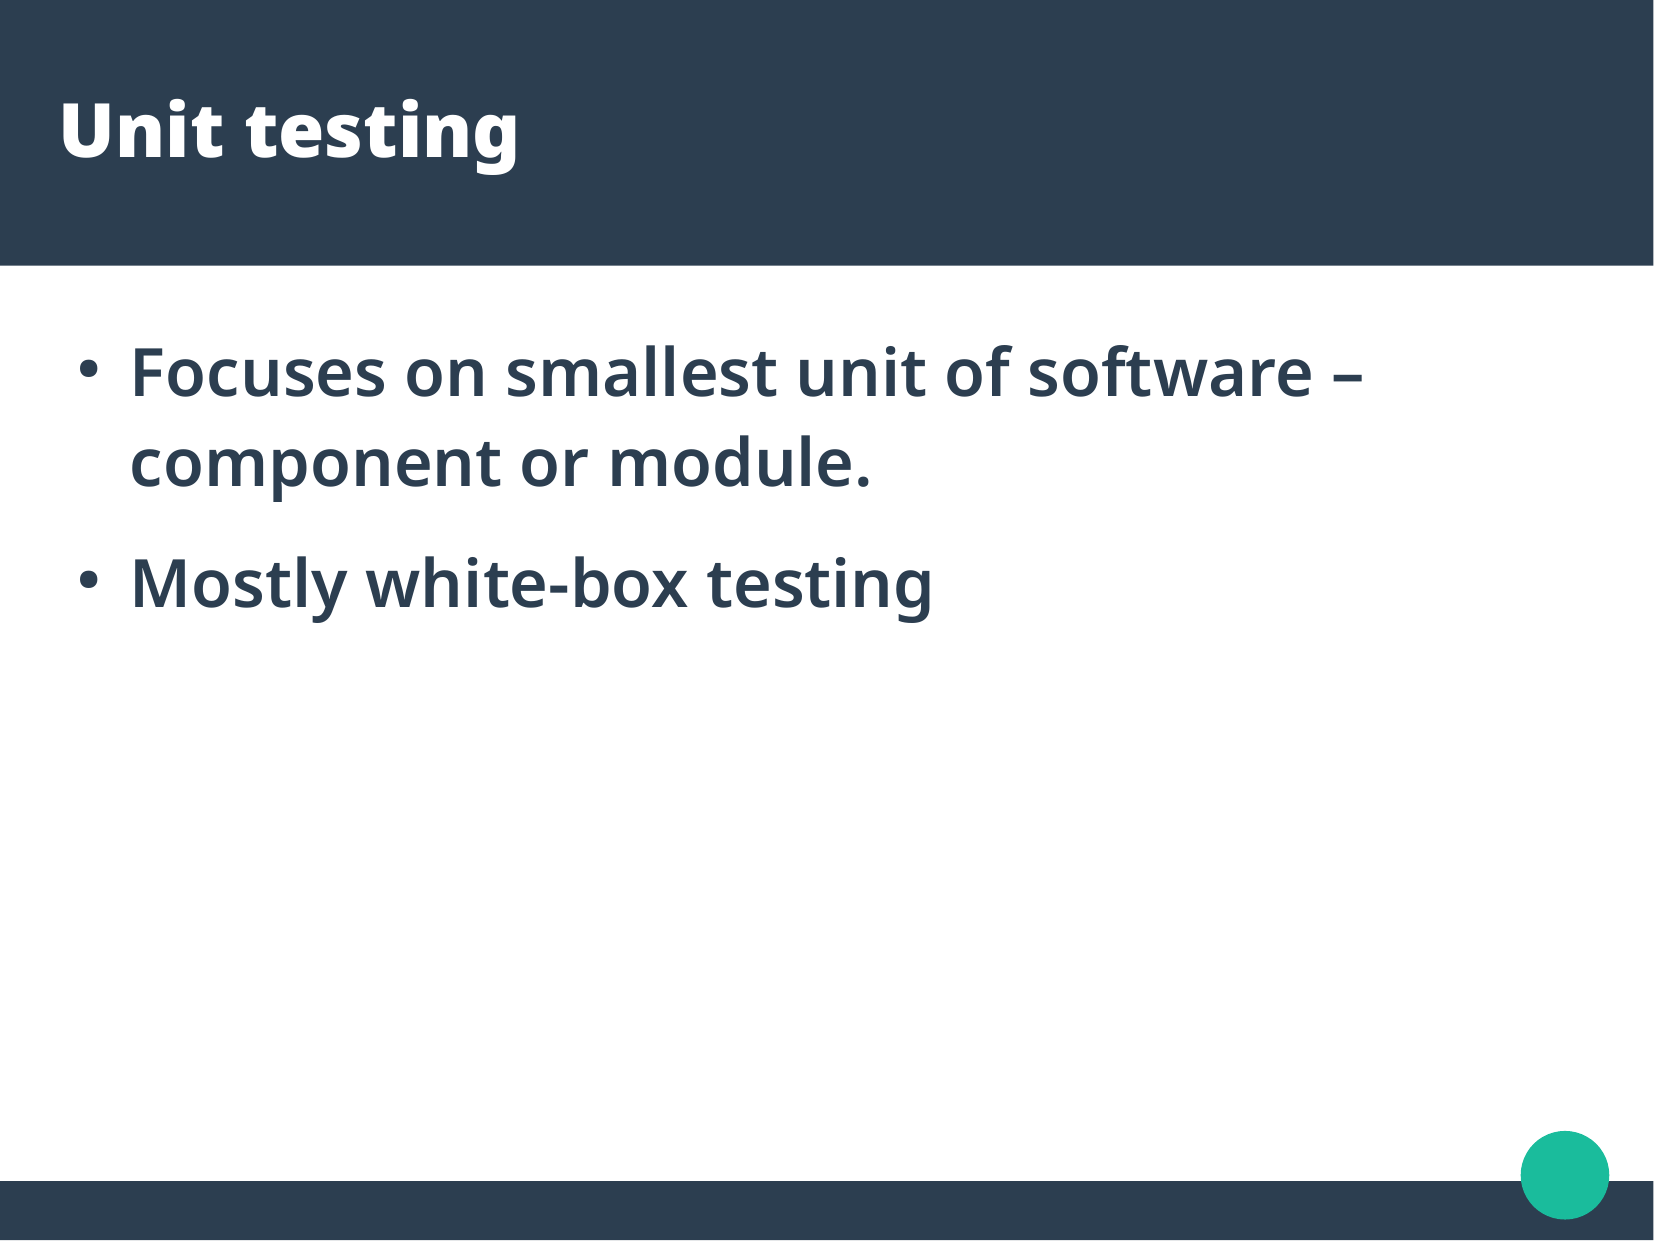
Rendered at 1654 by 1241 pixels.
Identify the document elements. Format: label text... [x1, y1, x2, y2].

list Focuses on smallest unit of software – component or module. Mostly white-box testing [59, 324, 1595, 1152]
title Unit testing [59, 49, 1595, 207]
